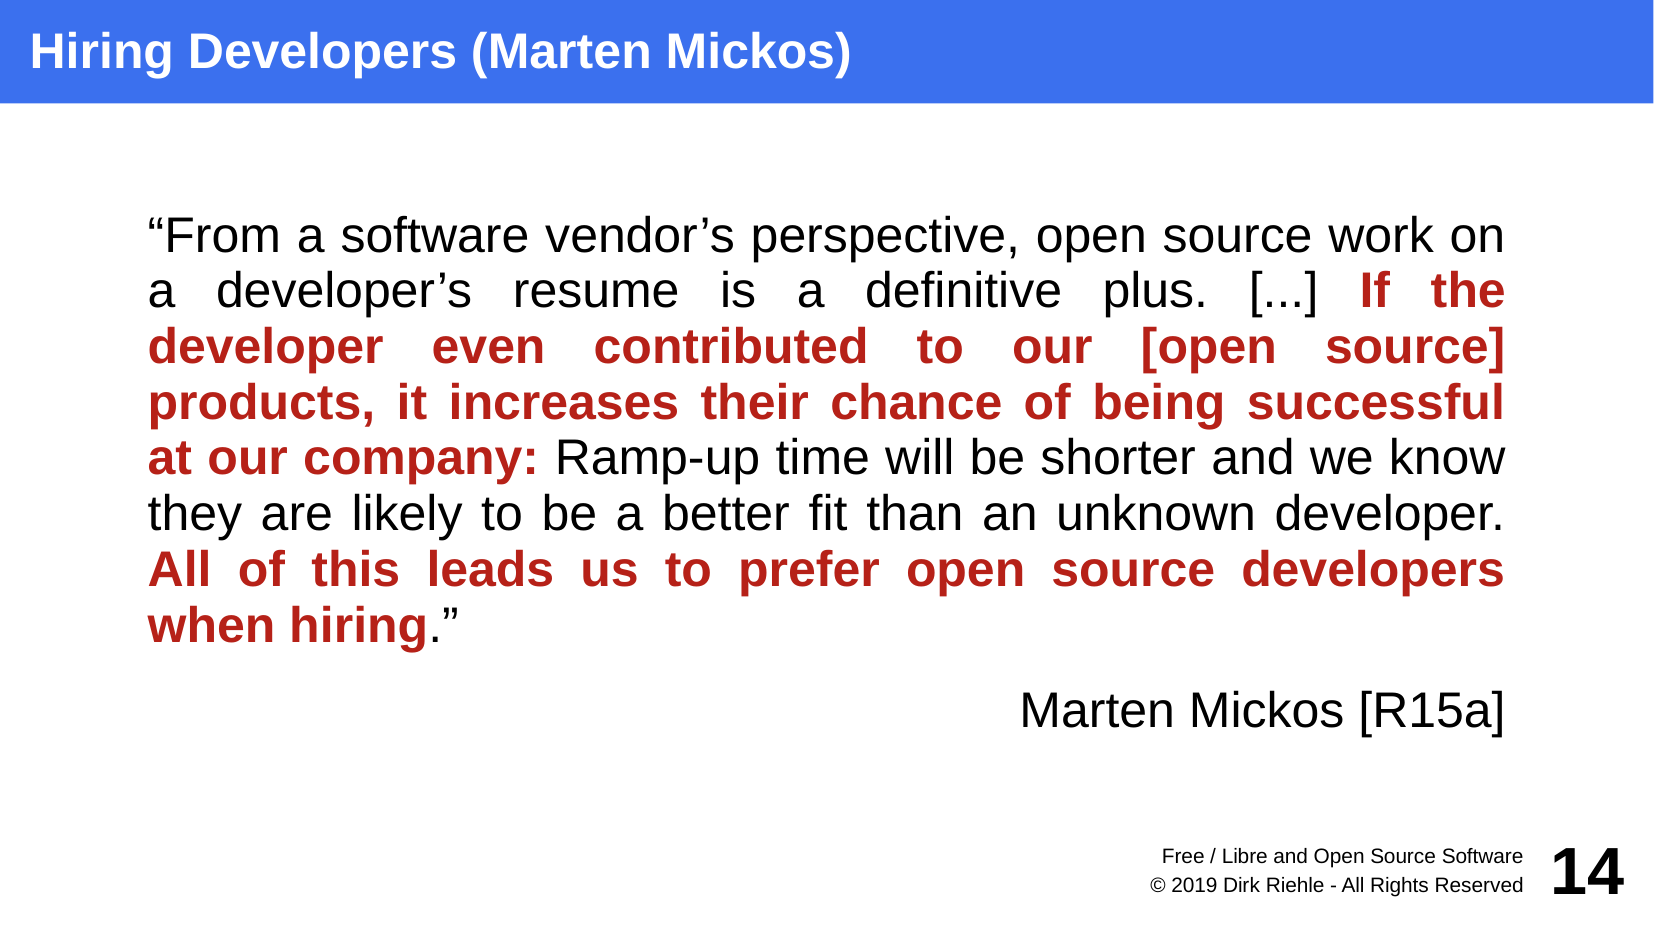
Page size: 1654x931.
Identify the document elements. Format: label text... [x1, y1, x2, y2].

subtitle “From a software vendor’s perspective, open source work on a developer’s resume is a definitive plus. [...] If the developer even contributed to our [open source] products, it increases their chance of being successful at our company: Ramp-up time will be shorter and we know they are likely to be a better fit than an unknown developer. All of this leads us to prefer open source developers when hiring.” Marten Mickos [R15a] [29, 132, 1625, 813]
title Hiring Developers (Marten Mickos) [0, 0, 1654, 104]
